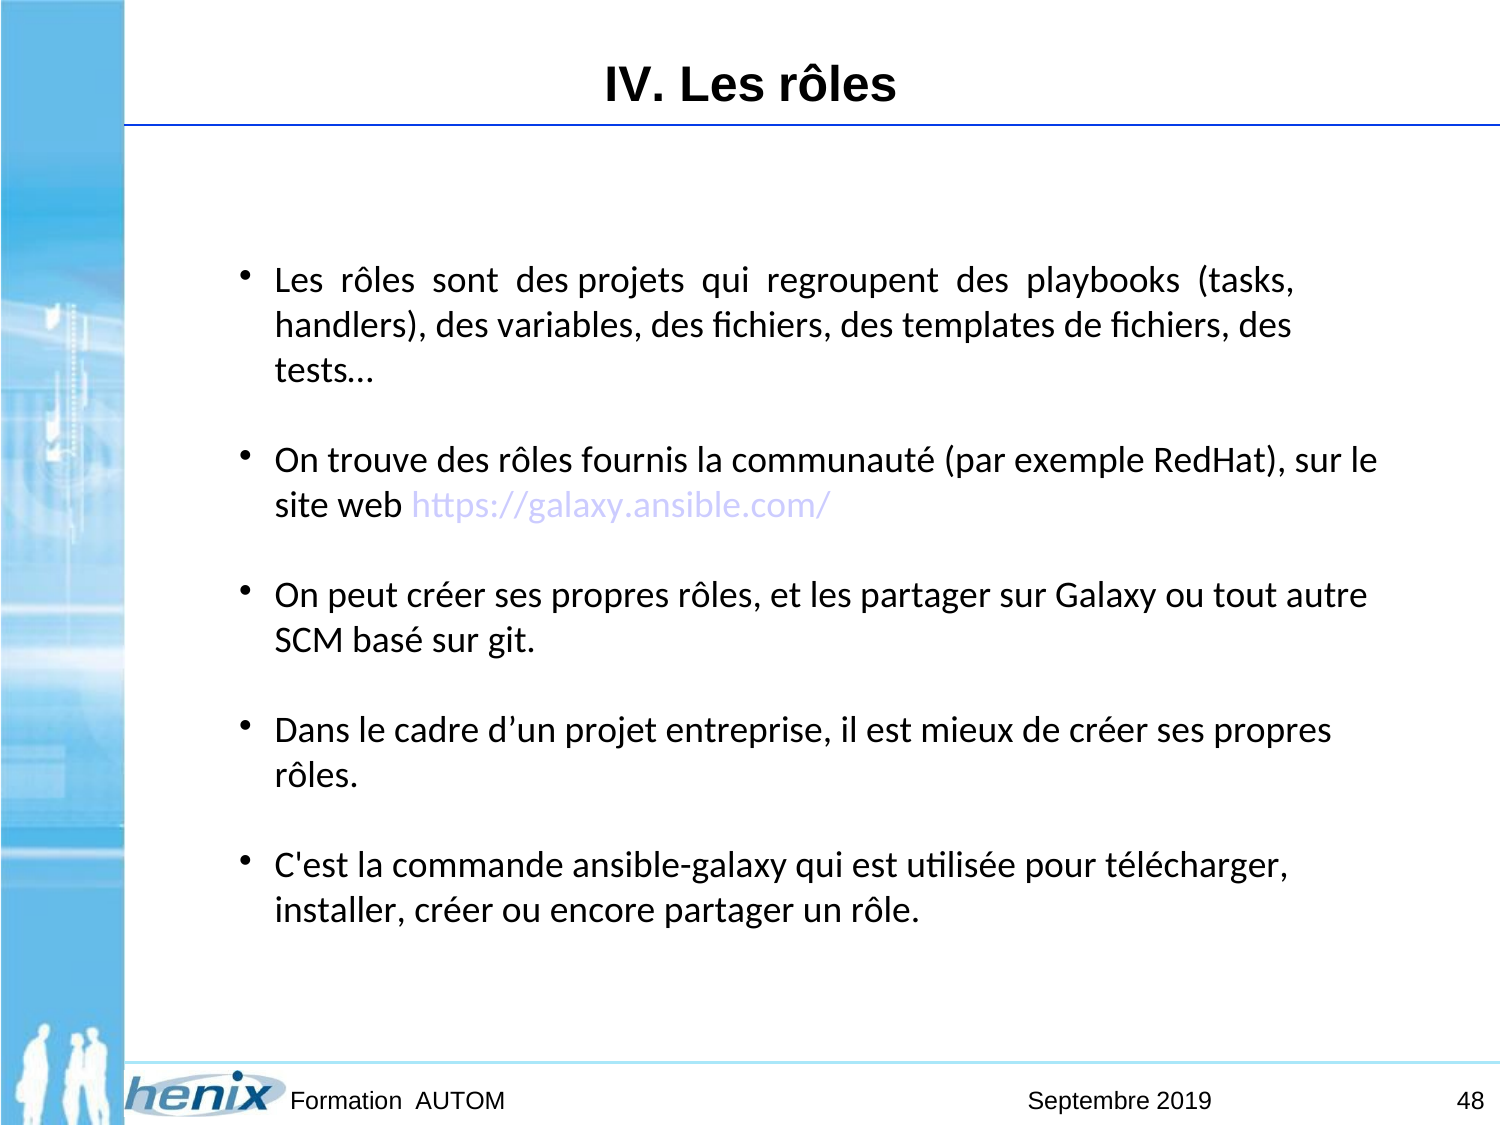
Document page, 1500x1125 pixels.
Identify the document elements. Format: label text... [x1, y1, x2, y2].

picture [0, 0, 126, 1125]
text_box [123, 1070, 287, 1117]
text_box Septembre 2019 [1025, 1084, 1288, 1115]
text_box <numéro> [1452, 1084, 1490, 1115]
text_box Formation AUTOM [288, 1084, 507, 1115]
text_box IV. Les rôles [138, 50, 1363, 112]
text_box Les rôles sont des projets qui regroupent des playbooks (tasks, handlers), des variables, des fichiers, des templates de fichiers, des tests… On trouve des rôles fournis la communauté (par exemple RedHat), sur le site web https://galaxy.ansible.com/ On peut créer ses propres rôles, et les partager sur Galaxy ou tout autre SCM basé sur git. Dans le cadre d’un projet entreprise, il est mieux de créer ses propres rôles. C'est la commande ansible-galaxy qui est utilisée pour télécharger, installer, créer ou encore partager un rôle. [224, 247, 1406, 938]
